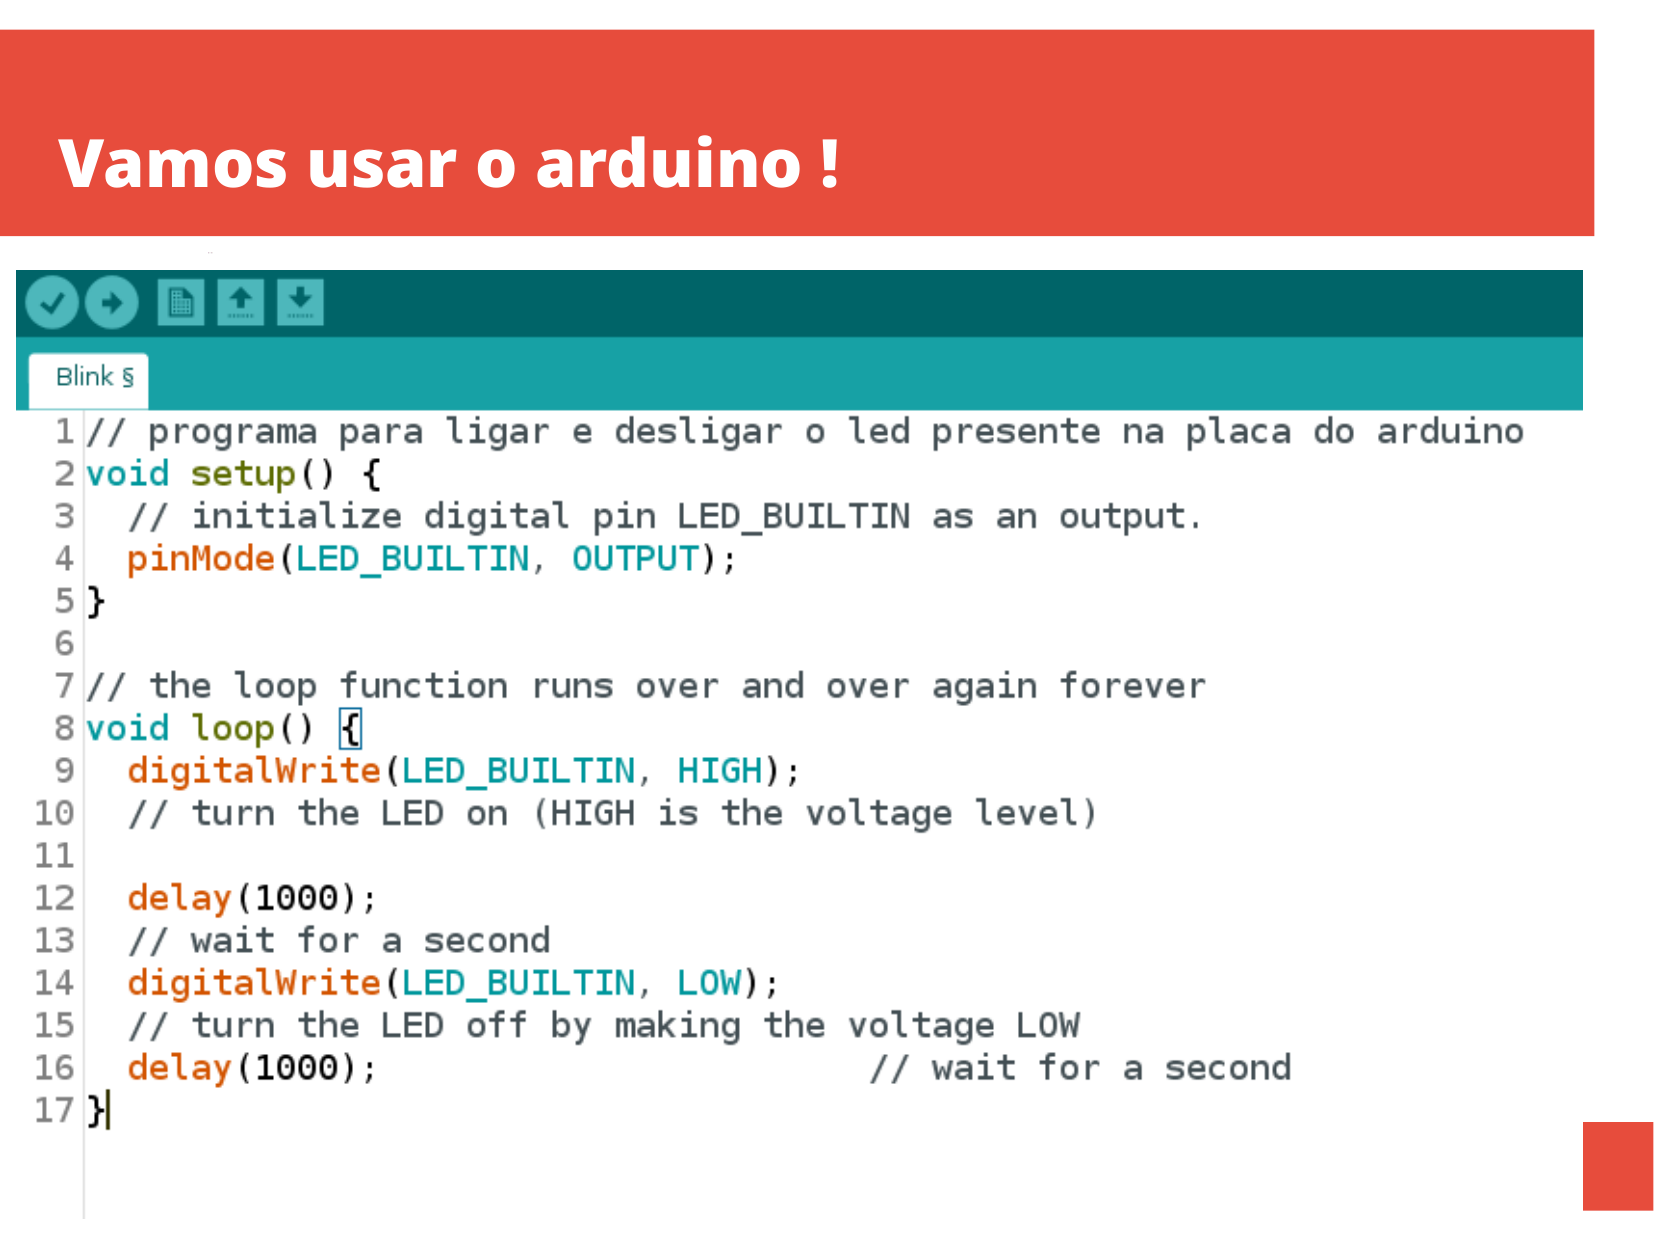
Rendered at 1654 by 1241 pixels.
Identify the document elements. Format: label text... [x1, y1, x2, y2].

title Vamos usar o arduino ! [59, 59, 1595, 207]
picture [16, 252, 1583, 1219]
